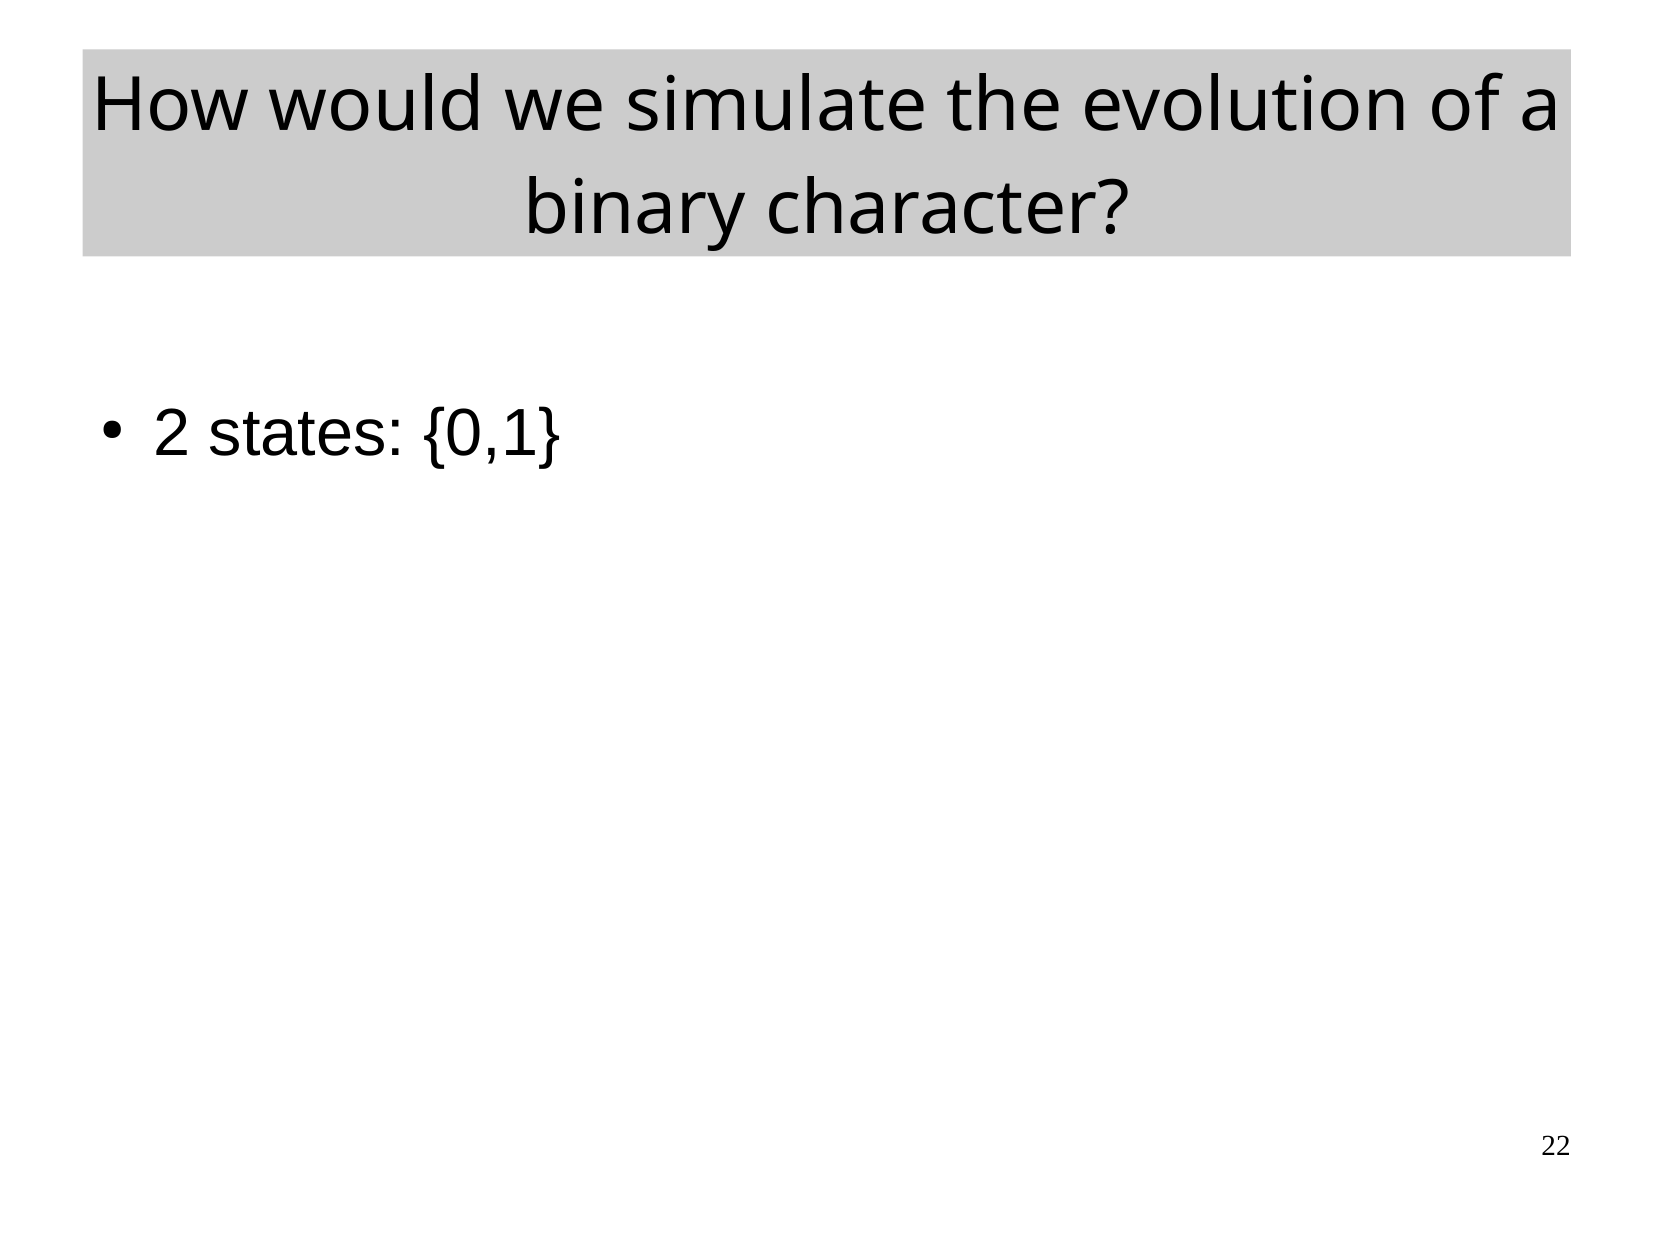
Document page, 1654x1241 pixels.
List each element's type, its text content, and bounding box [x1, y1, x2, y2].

title How would we simulate the evolution of a binary character? [82, 49, 1571, 257]
list 2 states: {0,1} [82, 290, 1571, 1010]
